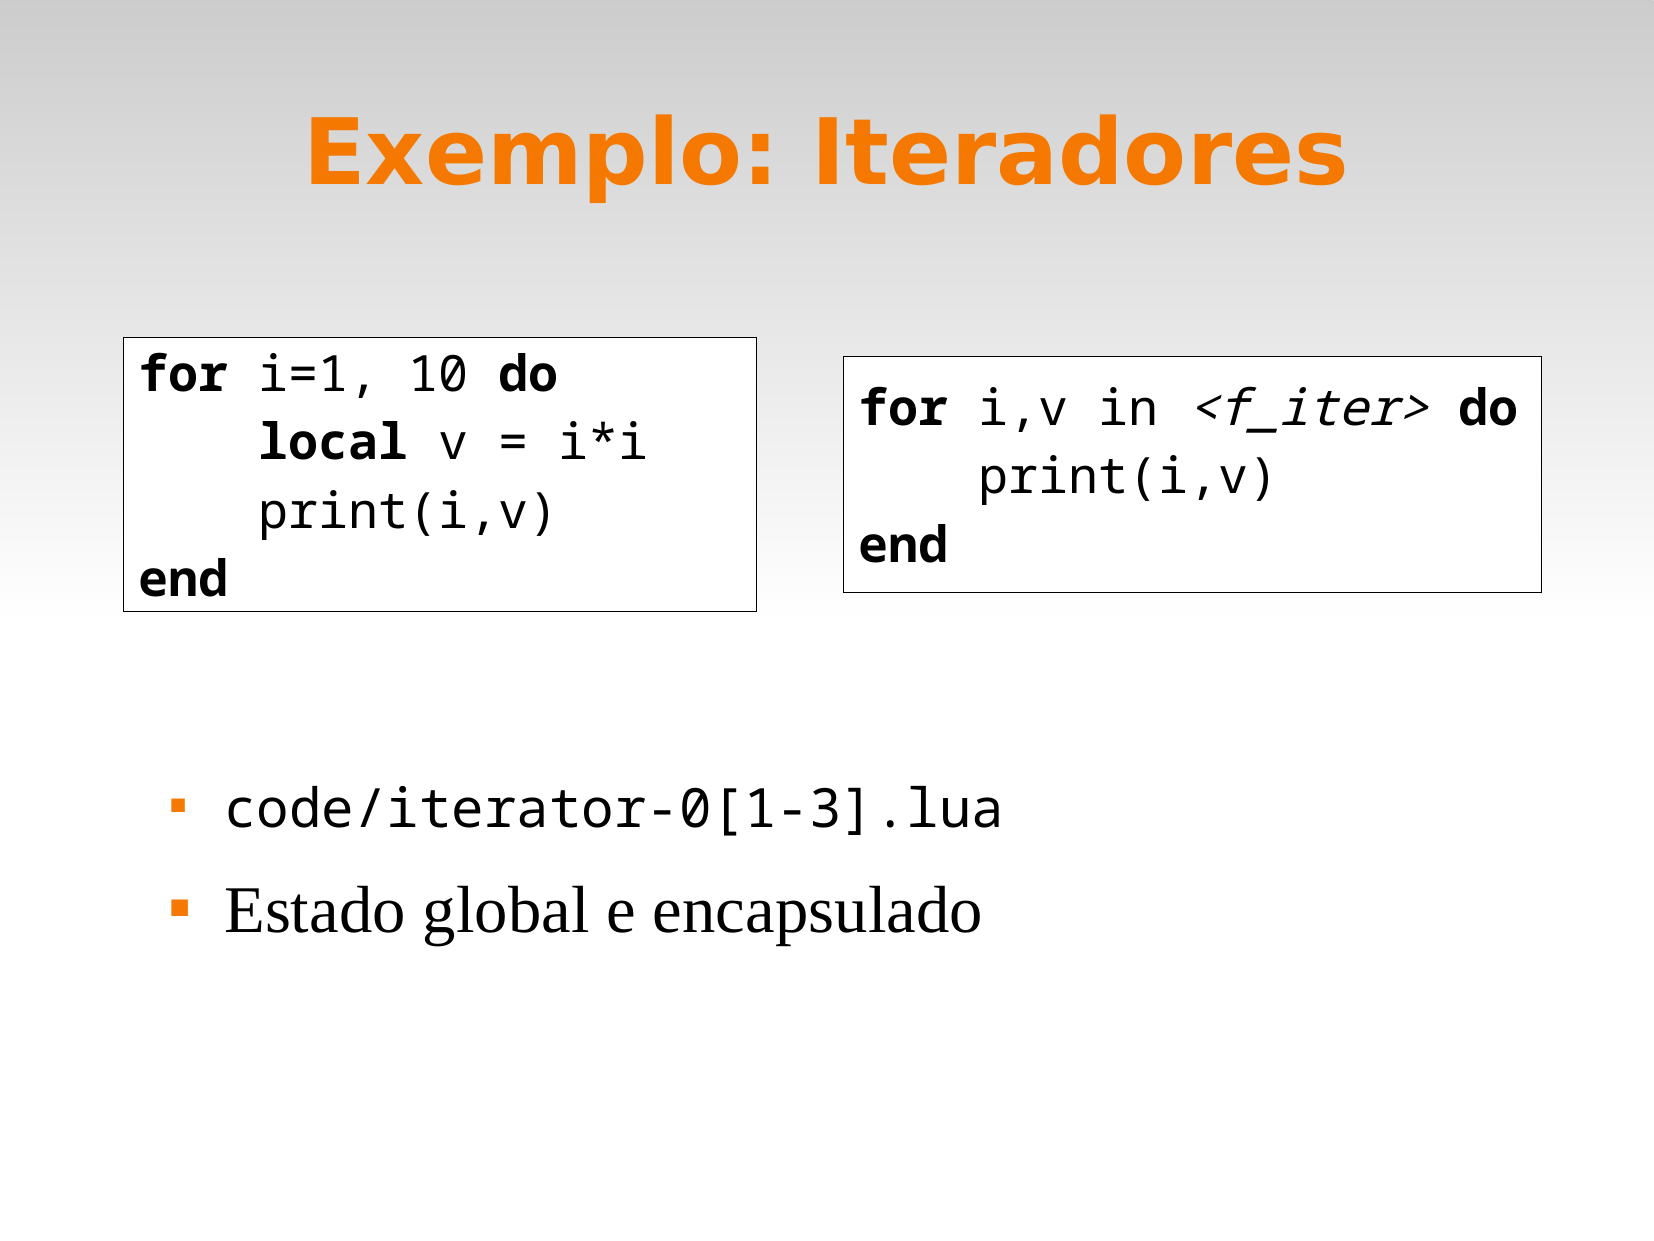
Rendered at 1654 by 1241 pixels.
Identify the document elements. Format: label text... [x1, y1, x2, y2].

text_box for i,v in <f_iter> do print(i,v) end [843, 356, 1542, 593]
text_box for i=1, 10 do local v = i*i print(i,v) end [123, 356, 757, 593]
list code/iterator-0[1-3].lua Estado global e encapsulado [82, 769, 1571, 942]
title Exemplo: Iteradores [82, 49, 1571, 257]
